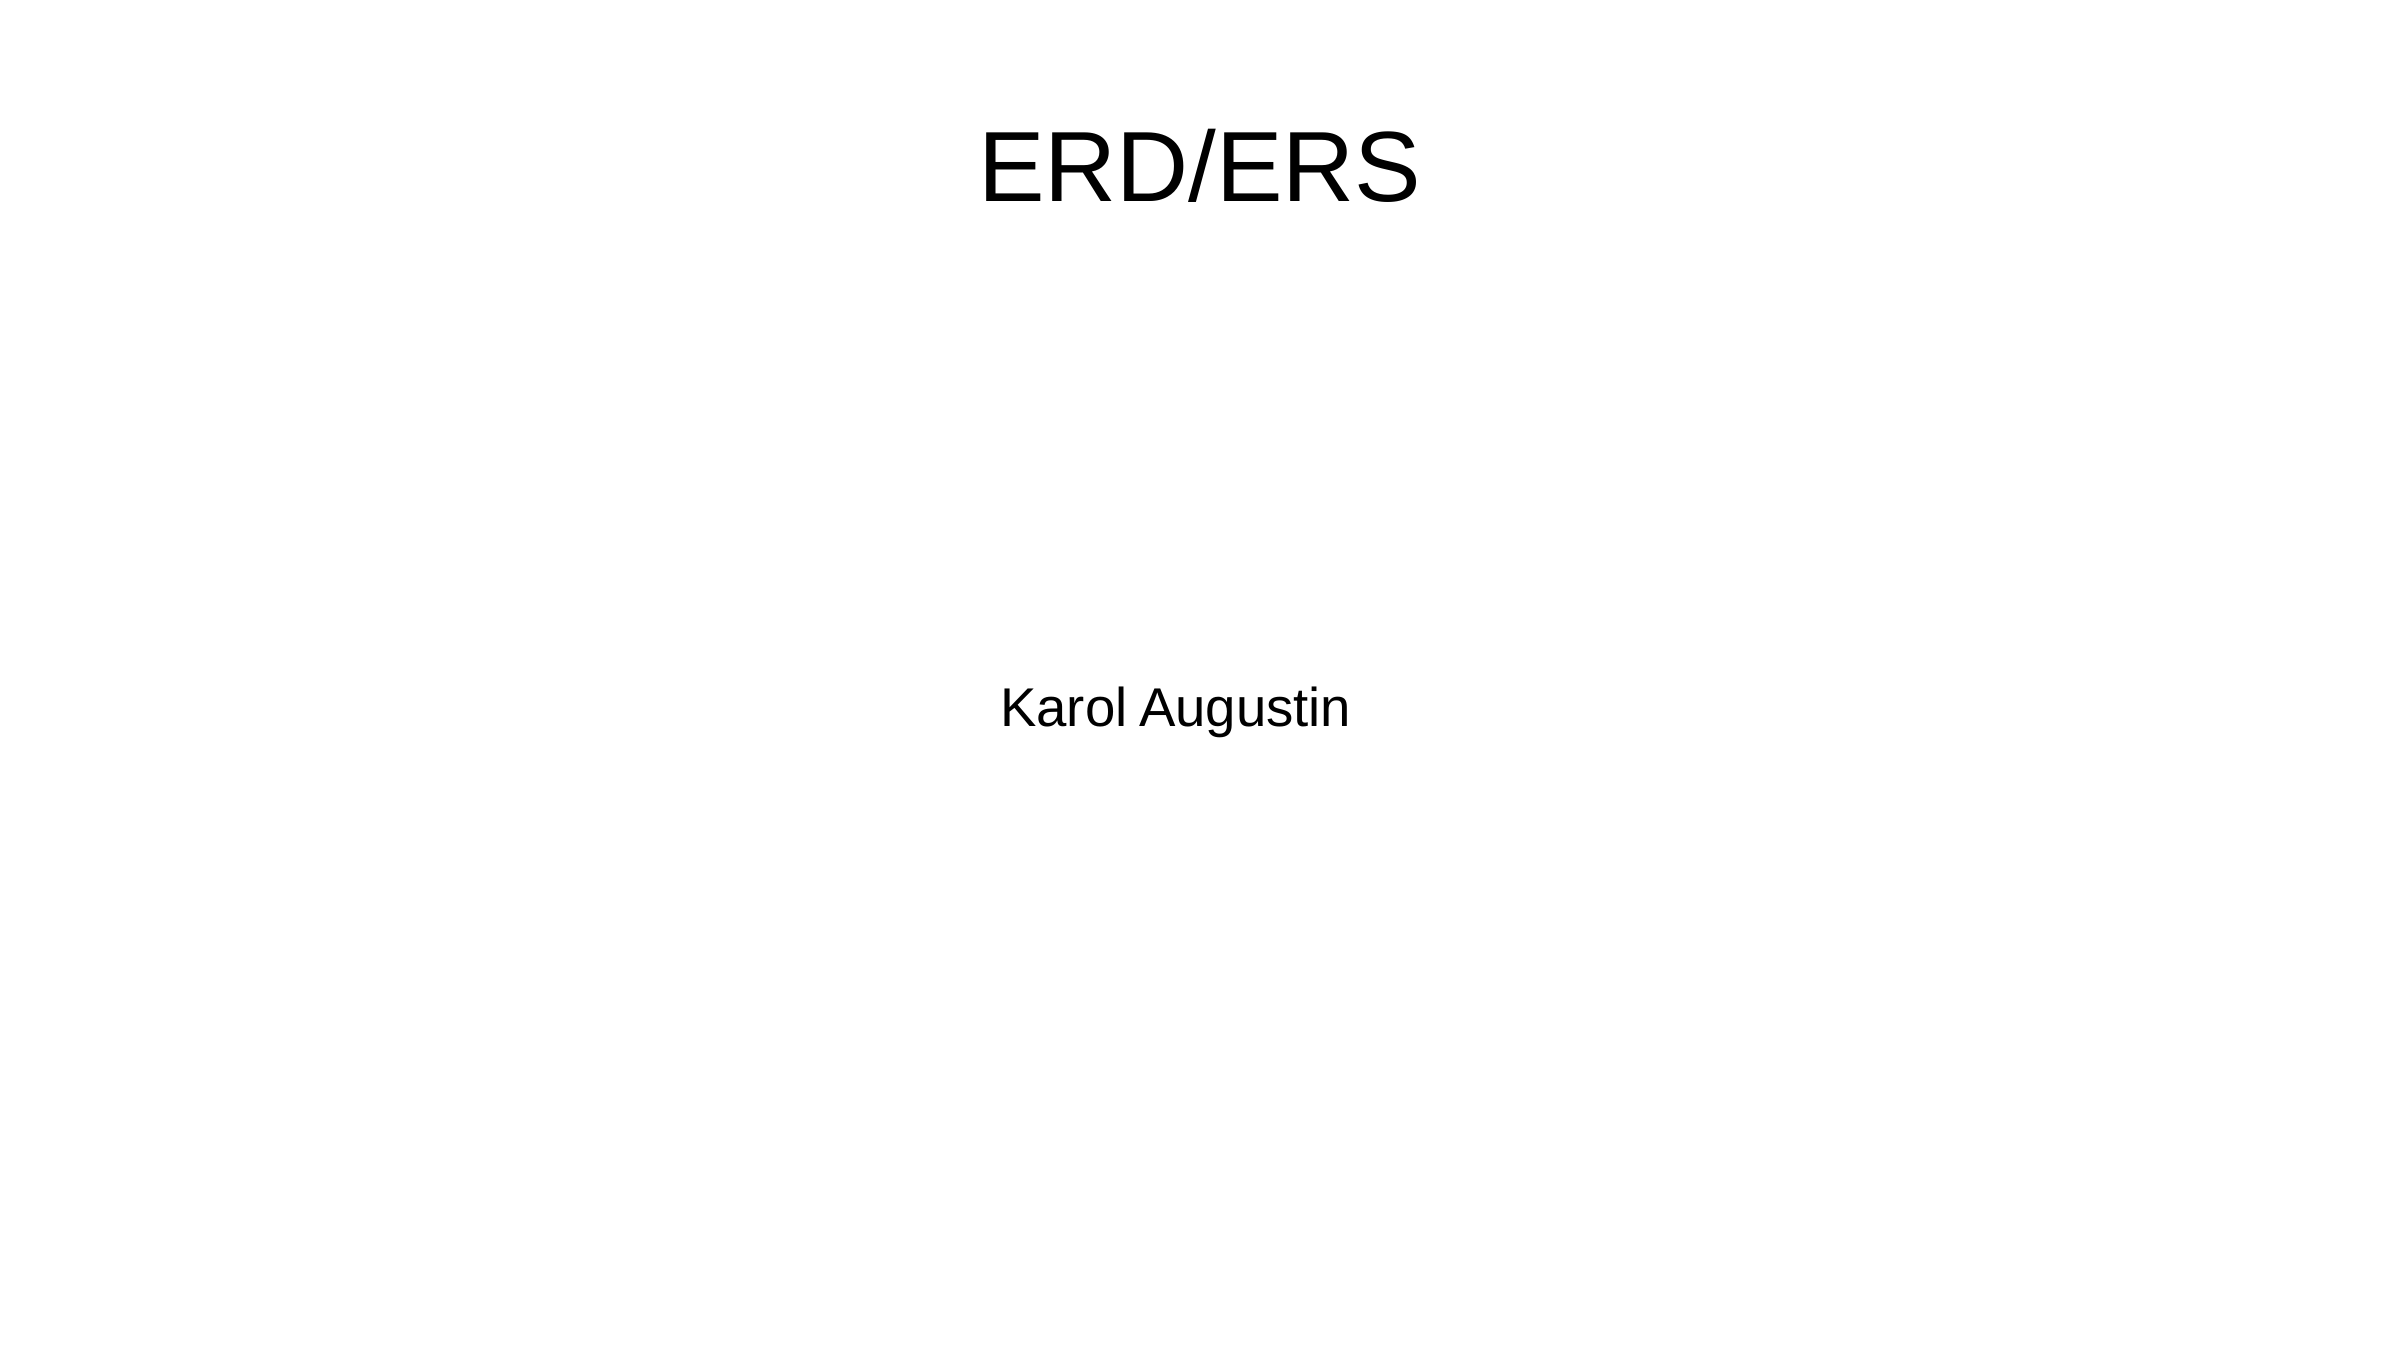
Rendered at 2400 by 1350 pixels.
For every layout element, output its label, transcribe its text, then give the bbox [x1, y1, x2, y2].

subtitle Karol Augustin [120, 315, 2232, 1099]
title ERD/ERS [120, 53, 2280, 280]
